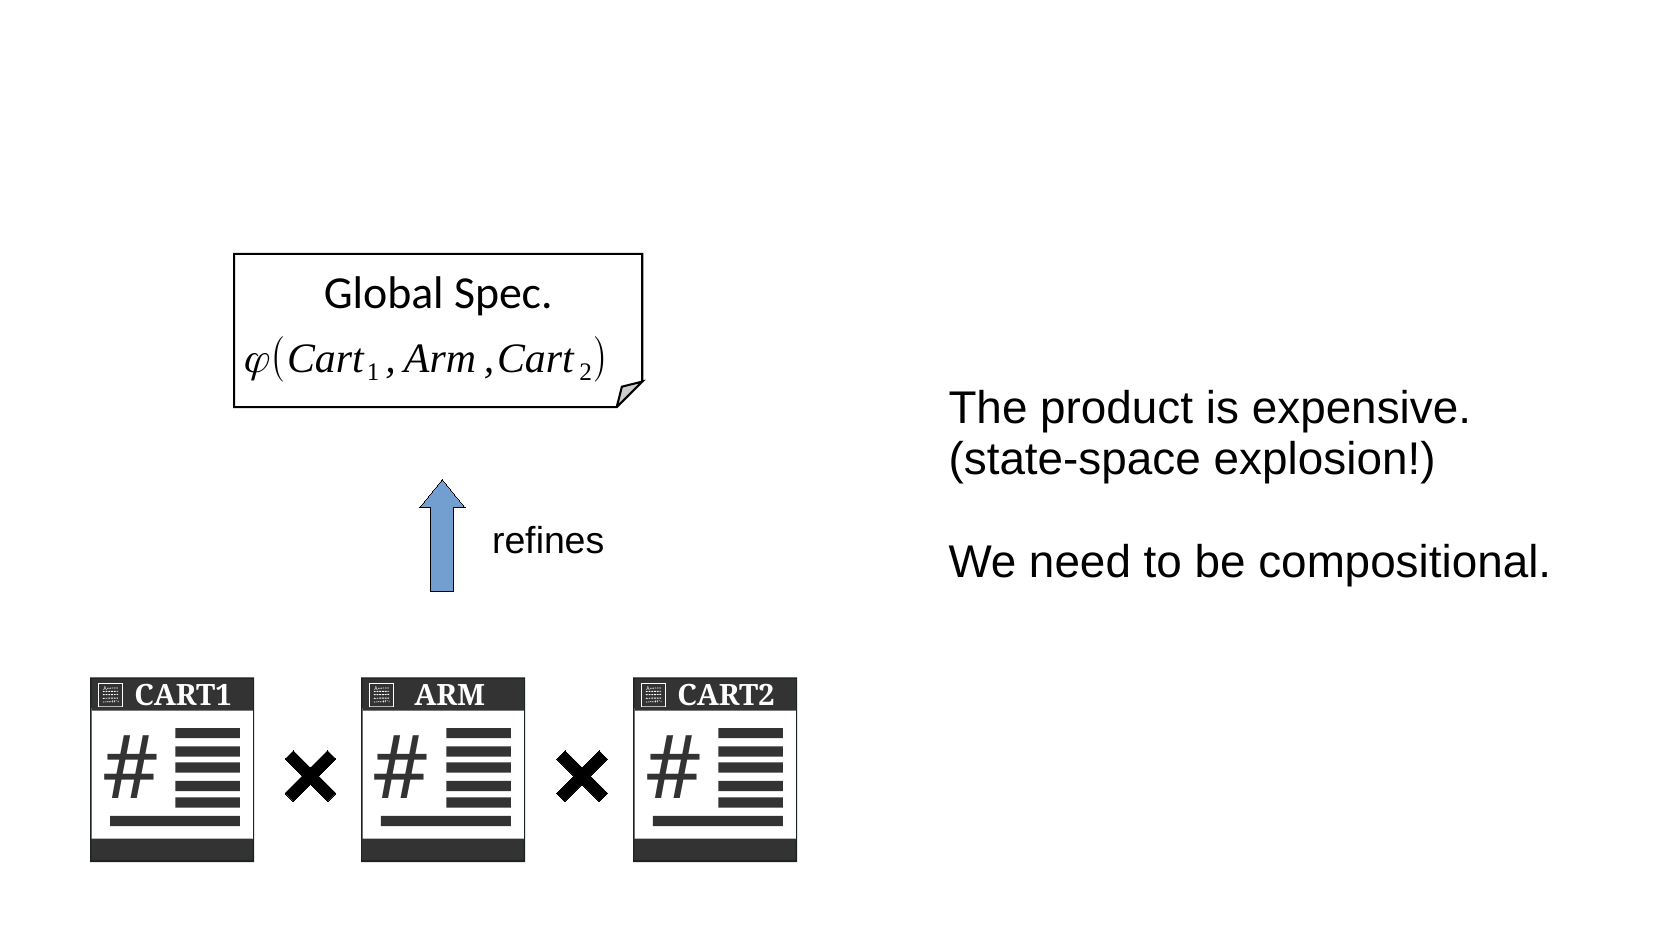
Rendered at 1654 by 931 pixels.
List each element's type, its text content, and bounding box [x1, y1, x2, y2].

text_box [285, 750, 336, 802]
text_box Global Spec. [234, 253, 643, 408]
text_box The product is expensive. (state-space explosion!) We need to be compositional. [933, 374, 1567, 595]
picture [632, 676, 798, 863]
picture [89, 676, 255, 863]
picture [360, 676, 526, 863]
chart [231, 332, 618, 387]
text_box [419, 479, 466, 592]
text_box refines [477, 512, 620, 570]
text_box [556, 750, 608, 802]
